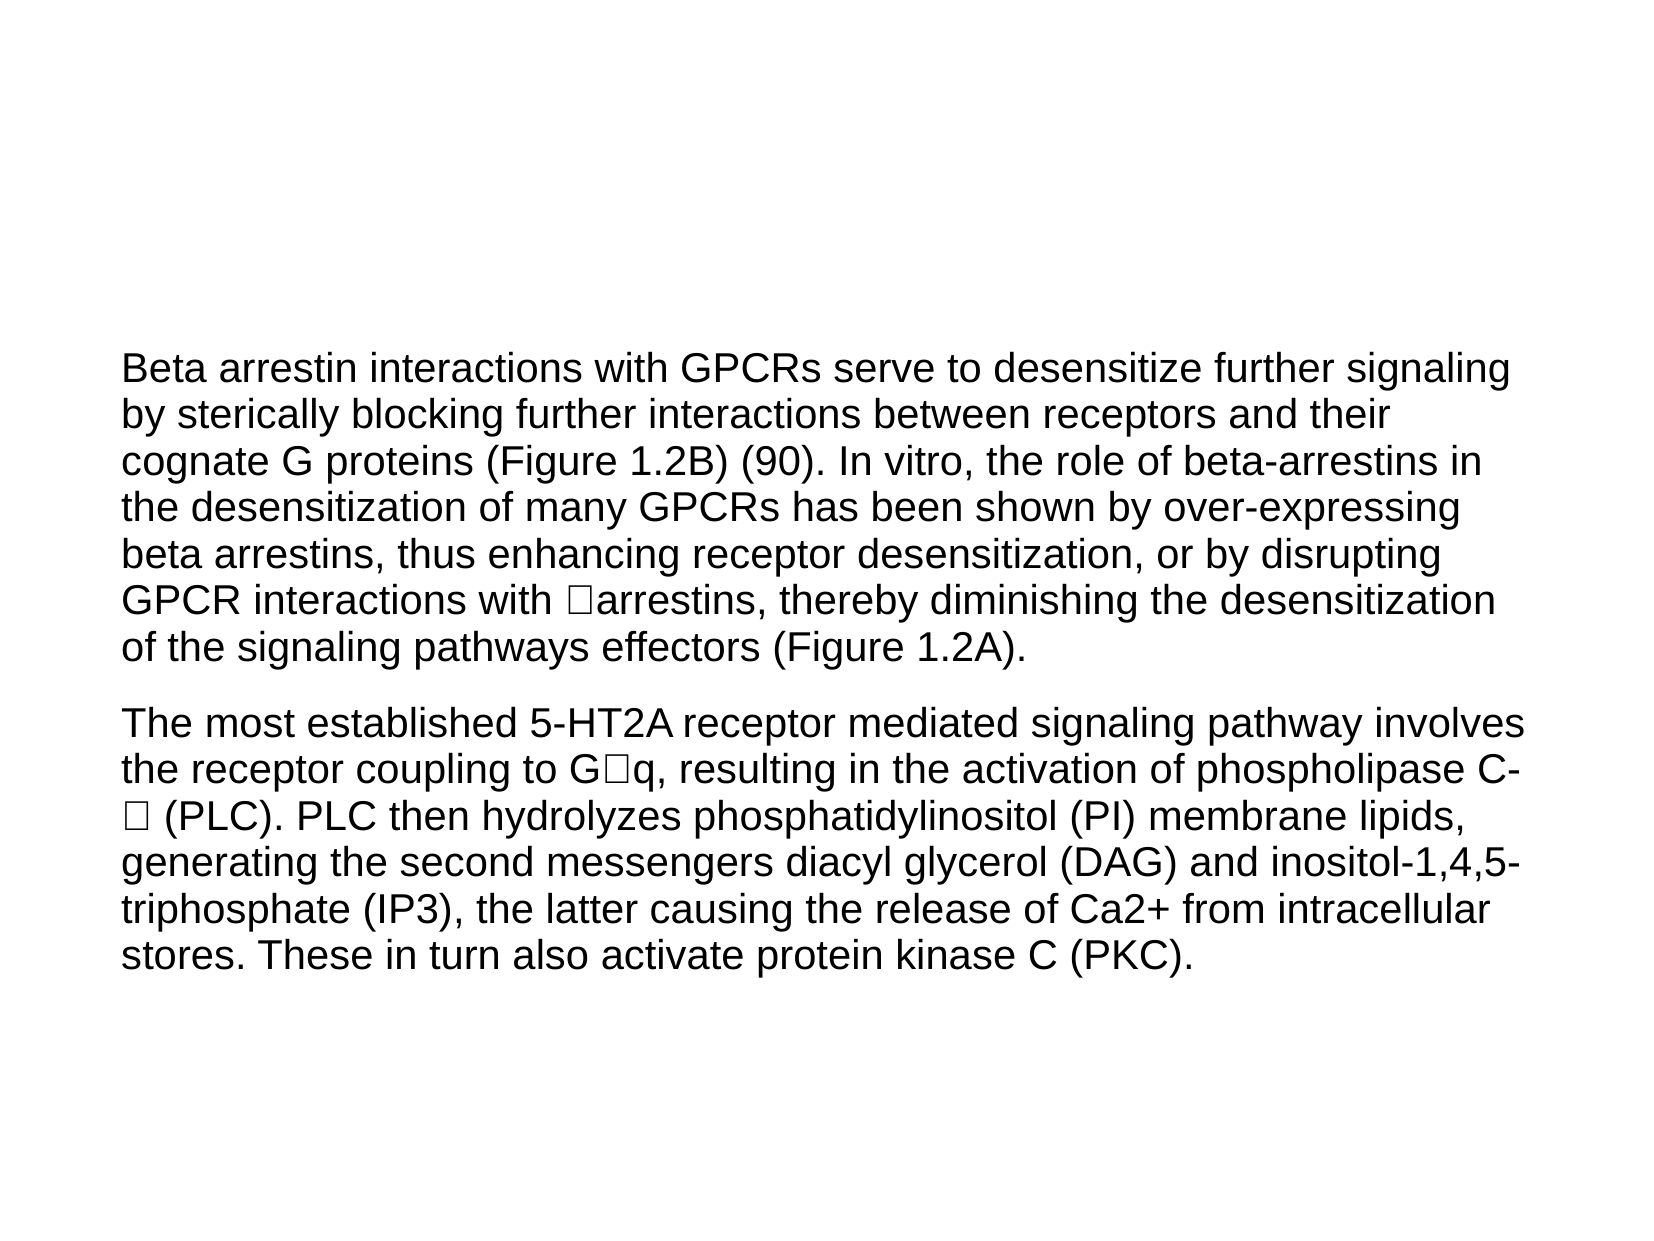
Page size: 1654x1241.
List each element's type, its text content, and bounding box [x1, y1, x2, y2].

list Beta arrestin interactions with GPCRs serve to desensitize further signaling by sterically blocking further interactions between receptors and their cognate G proteins (Figure 1.2B) (90). In vitro, the role of beta-arrestins in the desensitization of many GPCRs has been shown by over-expressing beta arrestins, thus enhancing receptor desensitization, or by disrupting GPCR interactions with arrestins, thereby diminishing the desensitization of the signaling pathways effectors (Figure 1.2A). The most established 5-HT2A receptor mediated signaling pathway involves the receptor coupling to Gq, resulting in the activation of phospholipase C- (PLC). PLC then hydrolyzes phosphatidylinositol (PI) membrane lipids, generating the second messengers diacyl glycerol (DAG) and inositol-1,4,5- triphosphate (IP3), the latter causing the release of Ca2+ from intracellular stores. These in turn also activate protein kinase C (PKC). [121, 344, 1534, 1064]
